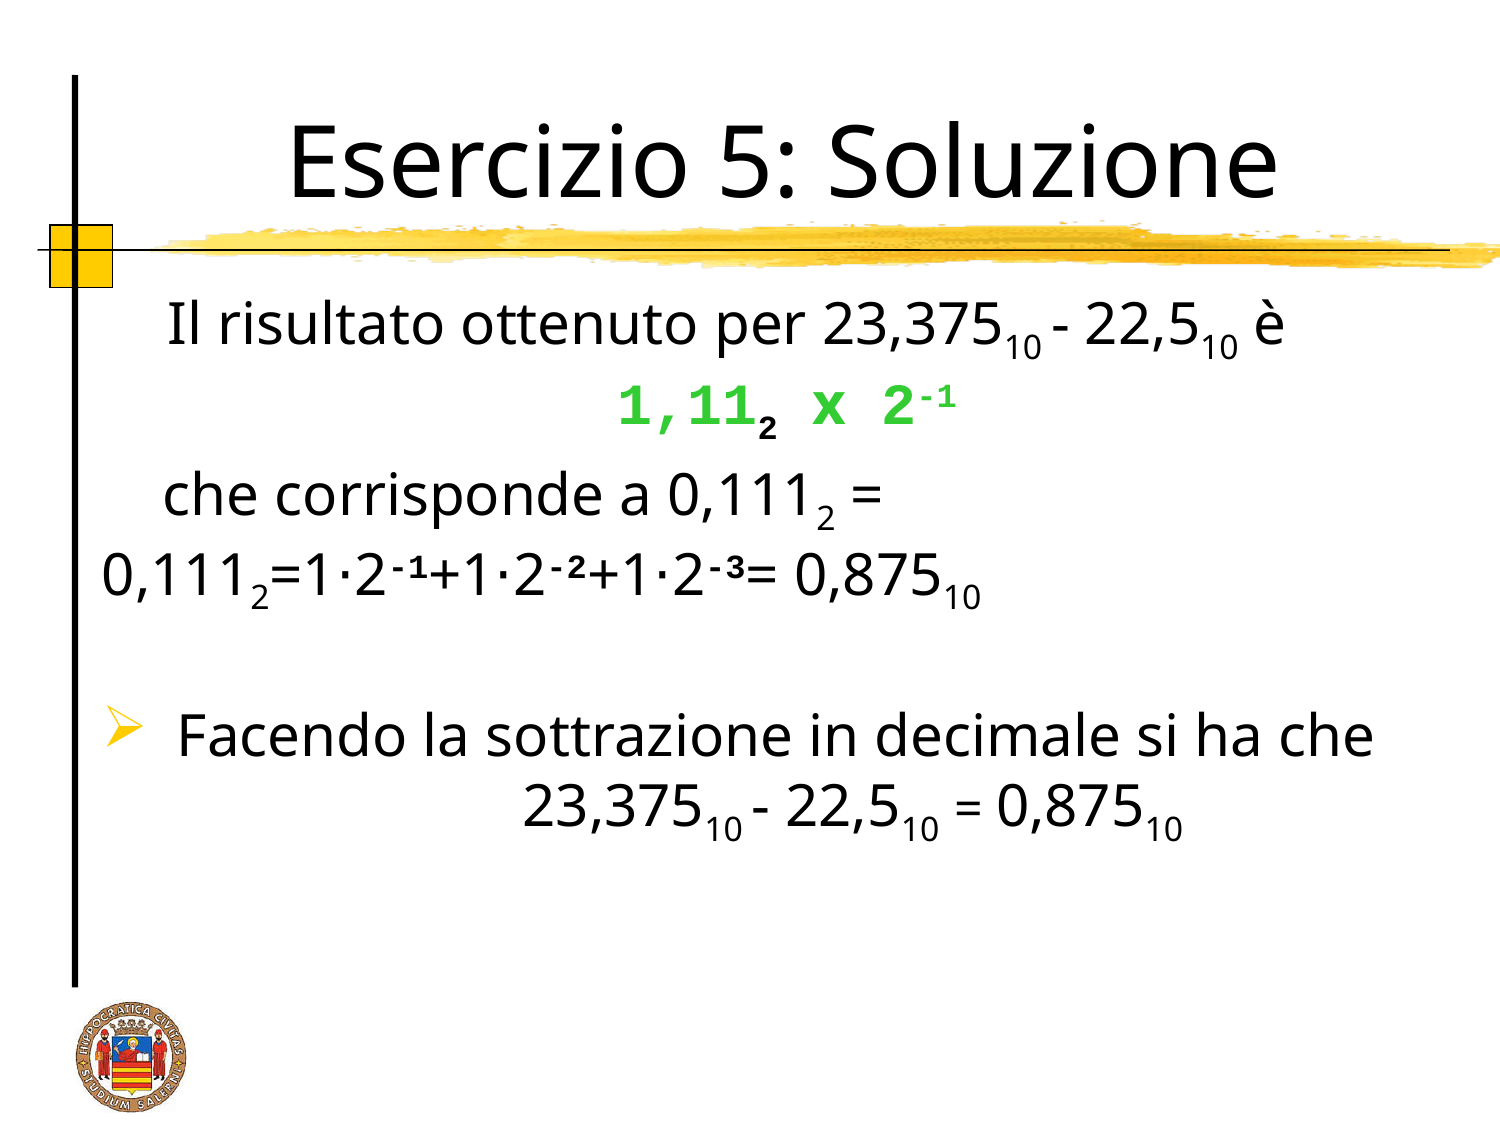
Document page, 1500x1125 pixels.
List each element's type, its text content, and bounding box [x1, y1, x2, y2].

title Esercizio 5: Soluzione [66, 37, 1500, 225]
list Il risultato ottenuto per 23,37510 - 22,510 è 1,112 x 2-1 che corrisponde a 0,1112 = 0,1112​=1⋅2-1+1⋅2-2+1⋅2-3= 0,87510 Facendo la sottrazione in decimale si ha che 23,37510 - 22,510 = 0,87510 [86, 278, 1495, 953]
picture [75, 999, 187, 1113]
picture [150, 225, 1500, 279]
